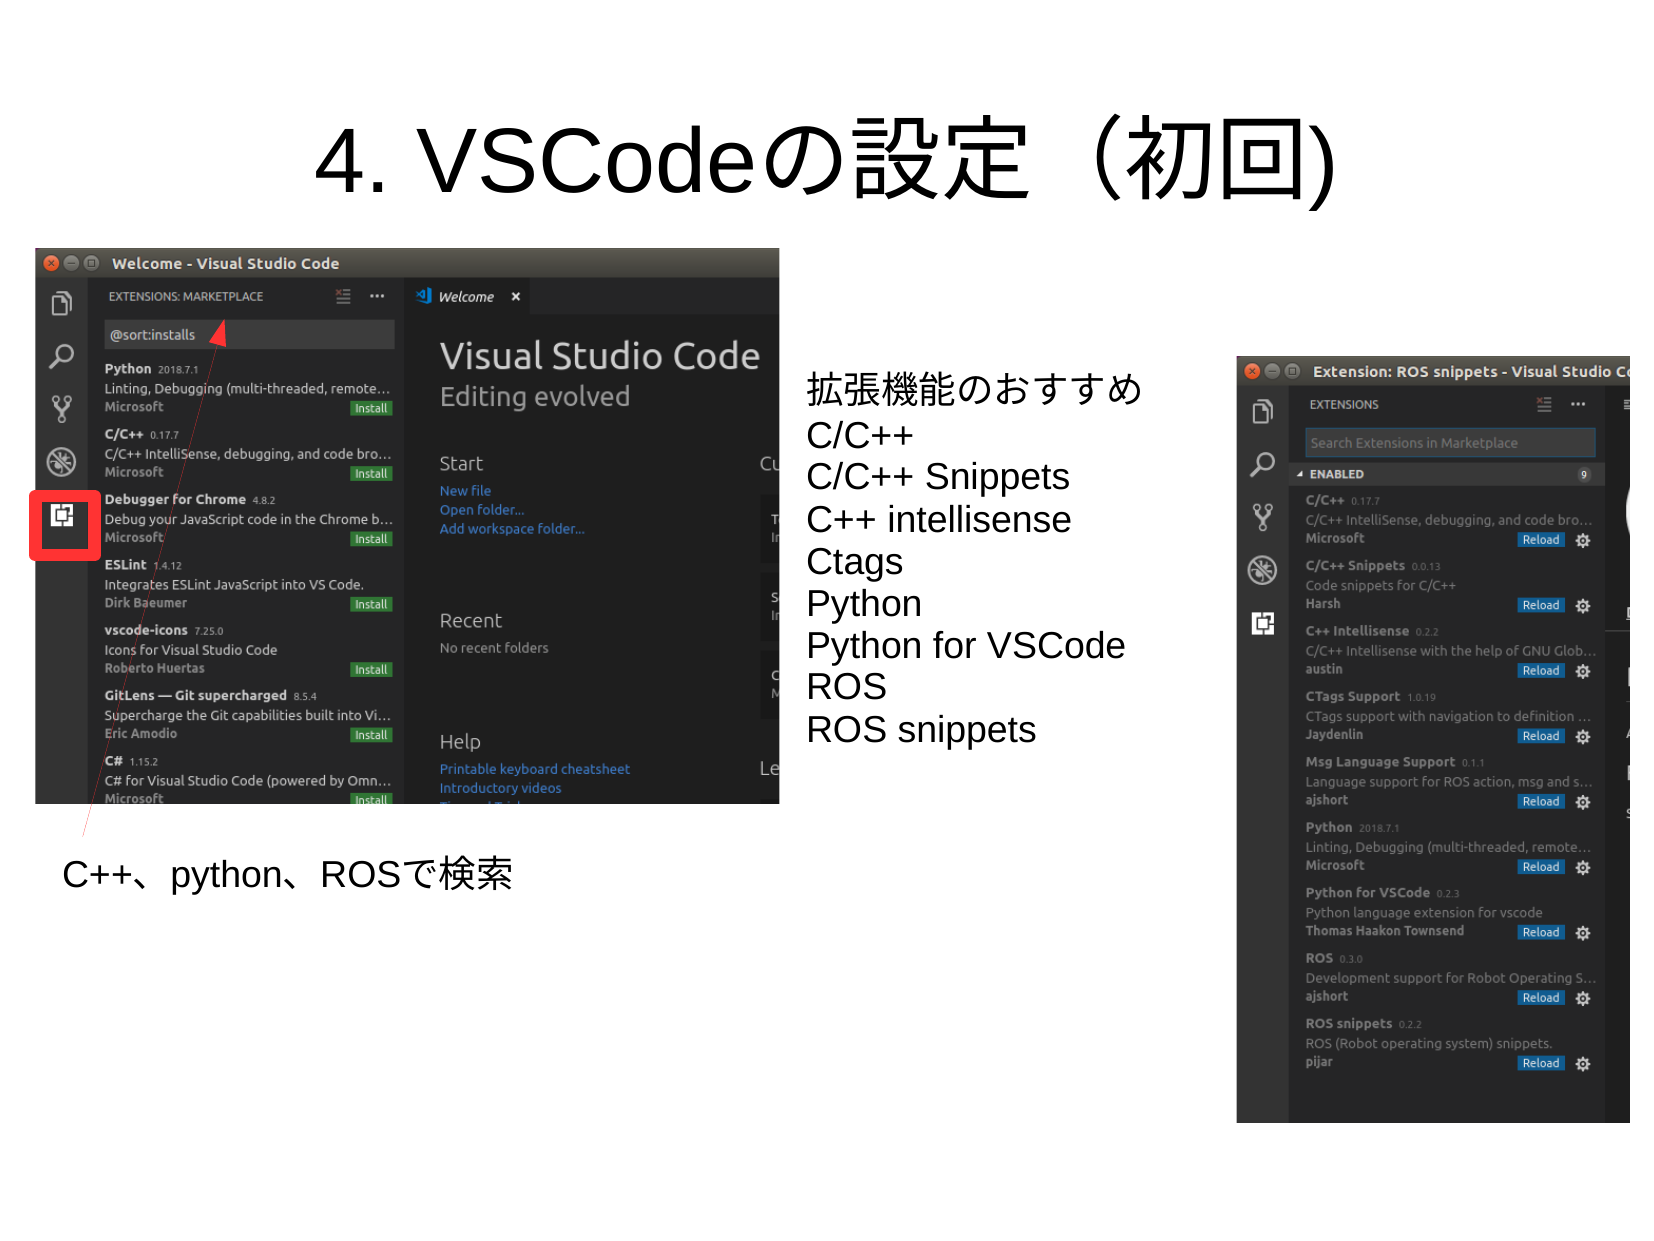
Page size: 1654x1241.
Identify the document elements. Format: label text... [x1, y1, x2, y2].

picture [35, 248, 780, 804]
picture [42, 502, 88, 549]
text_box C++、python、ROSで検索 [47, 836, 532, 898]
picture [1236, 356, 1630, 1123]
title 4. VSCodeの設定（初回) [82, 49, 1571, 257]
text_box 拡張機能のおすすめ C/C++ C/C++ Snippets C++ intellisense Ctags Python Python for VSCode ROS ROS snippets [791, 352, 1264, 741]
